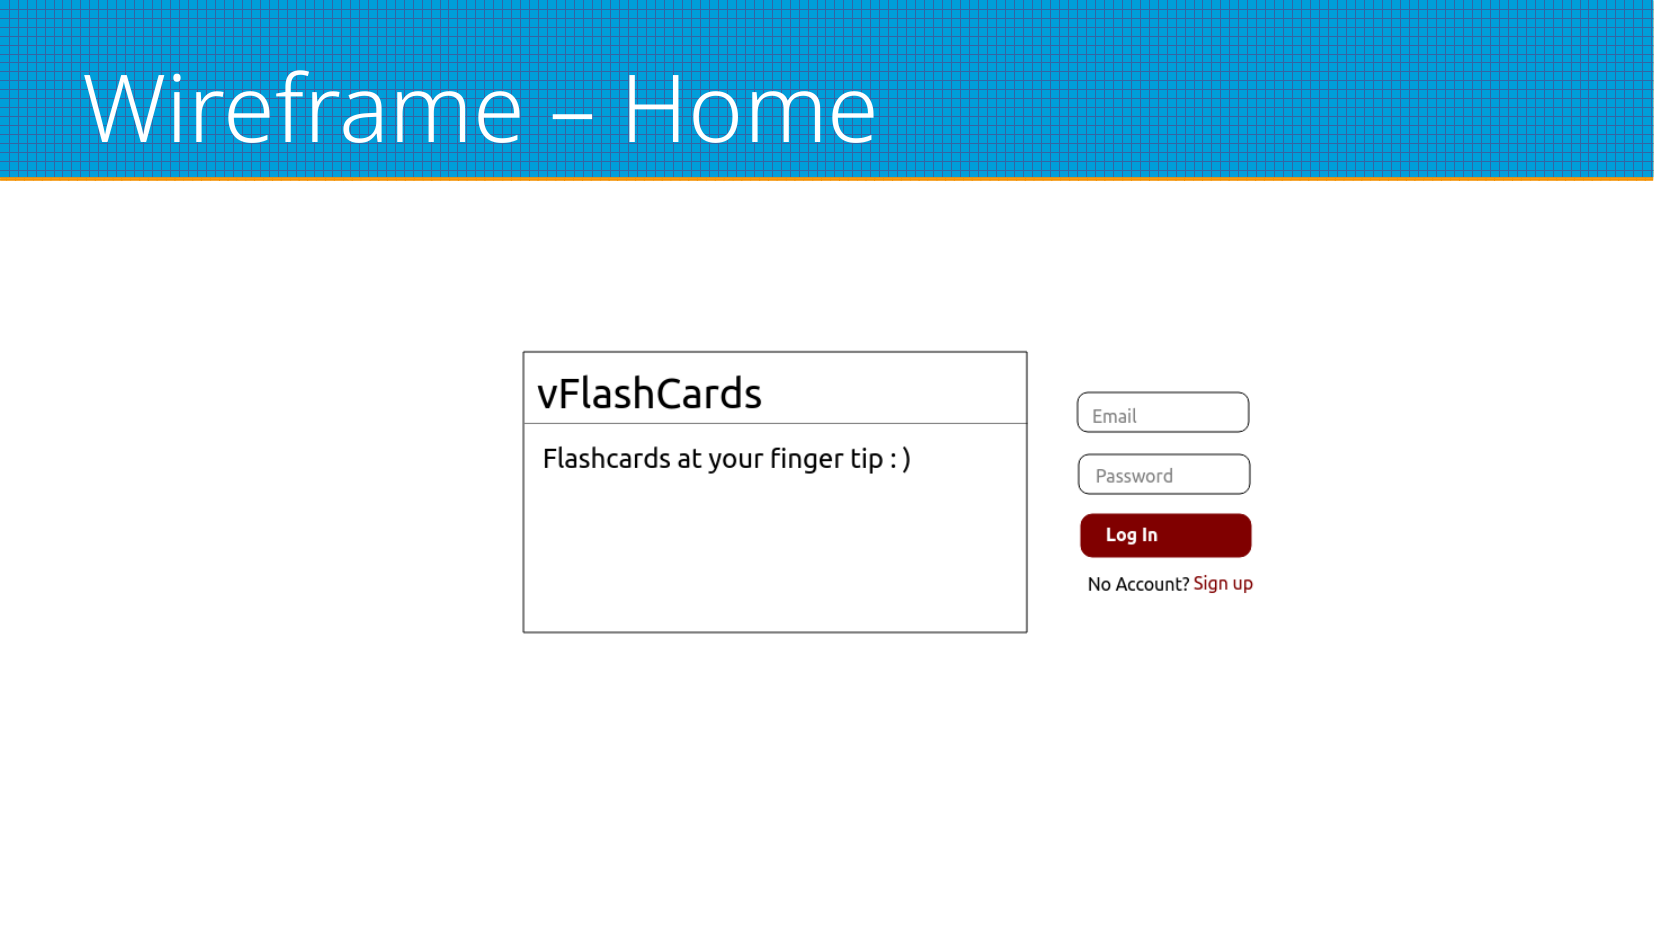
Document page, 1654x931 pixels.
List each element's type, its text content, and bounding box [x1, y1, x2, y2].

title Wireframe – Home [82, 14, 1571, 171]
picture [394, 219, 1295, 895]
